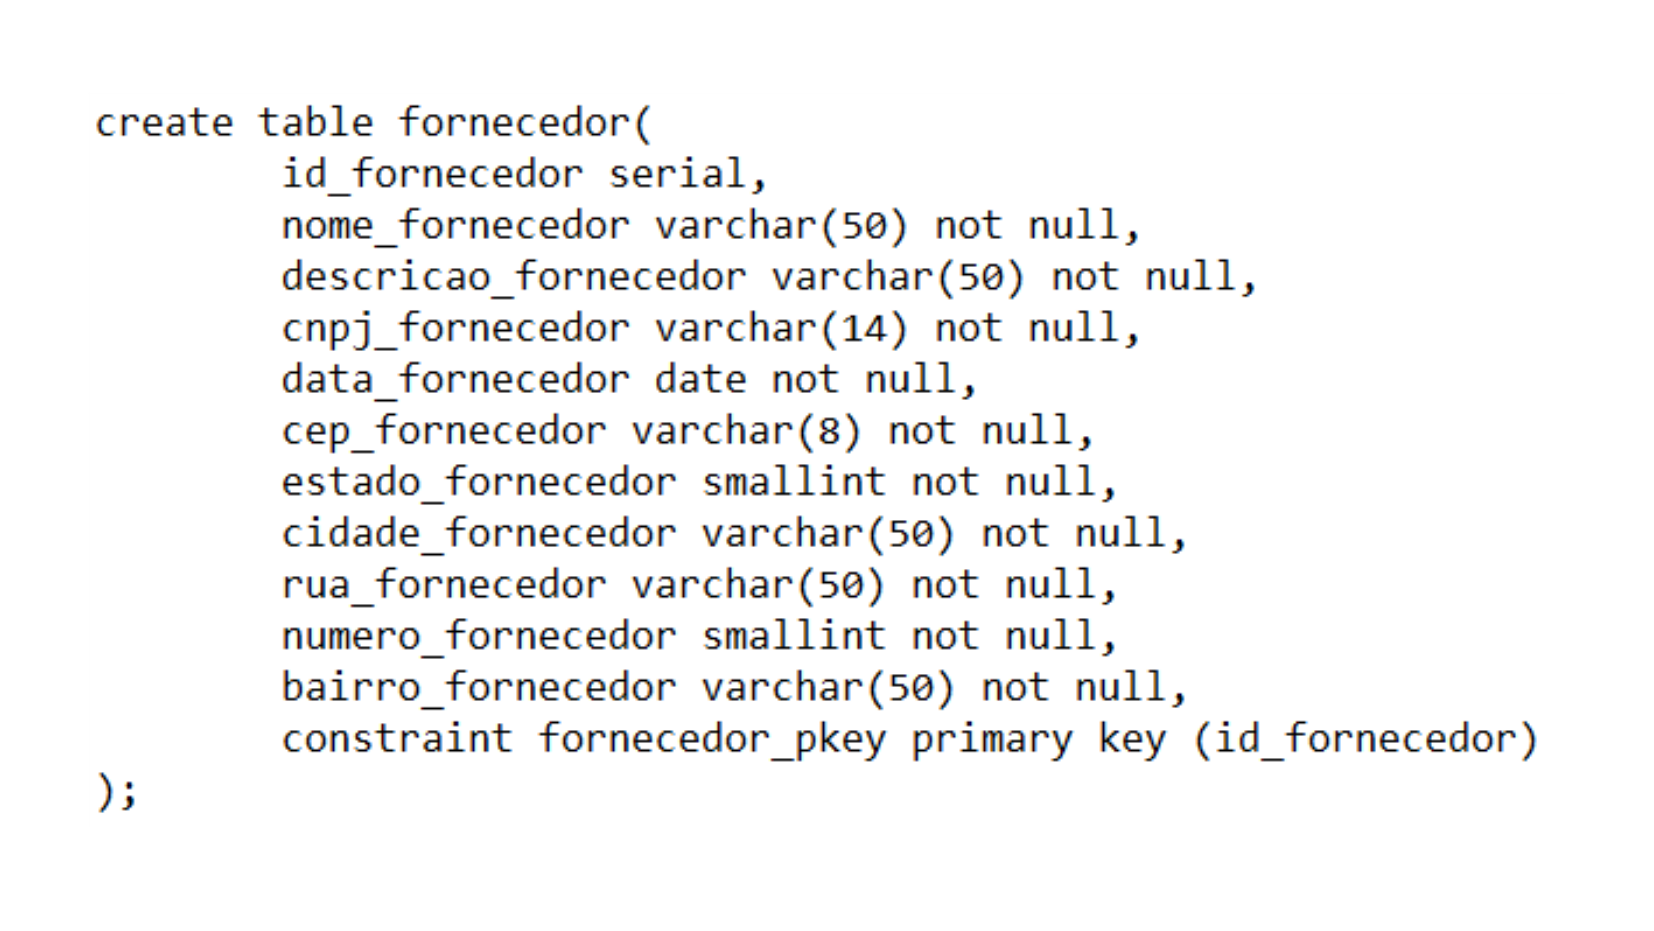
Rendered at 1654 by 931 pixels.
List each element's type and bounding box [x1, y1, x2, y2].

picture [88, 92, 1565, 827]
